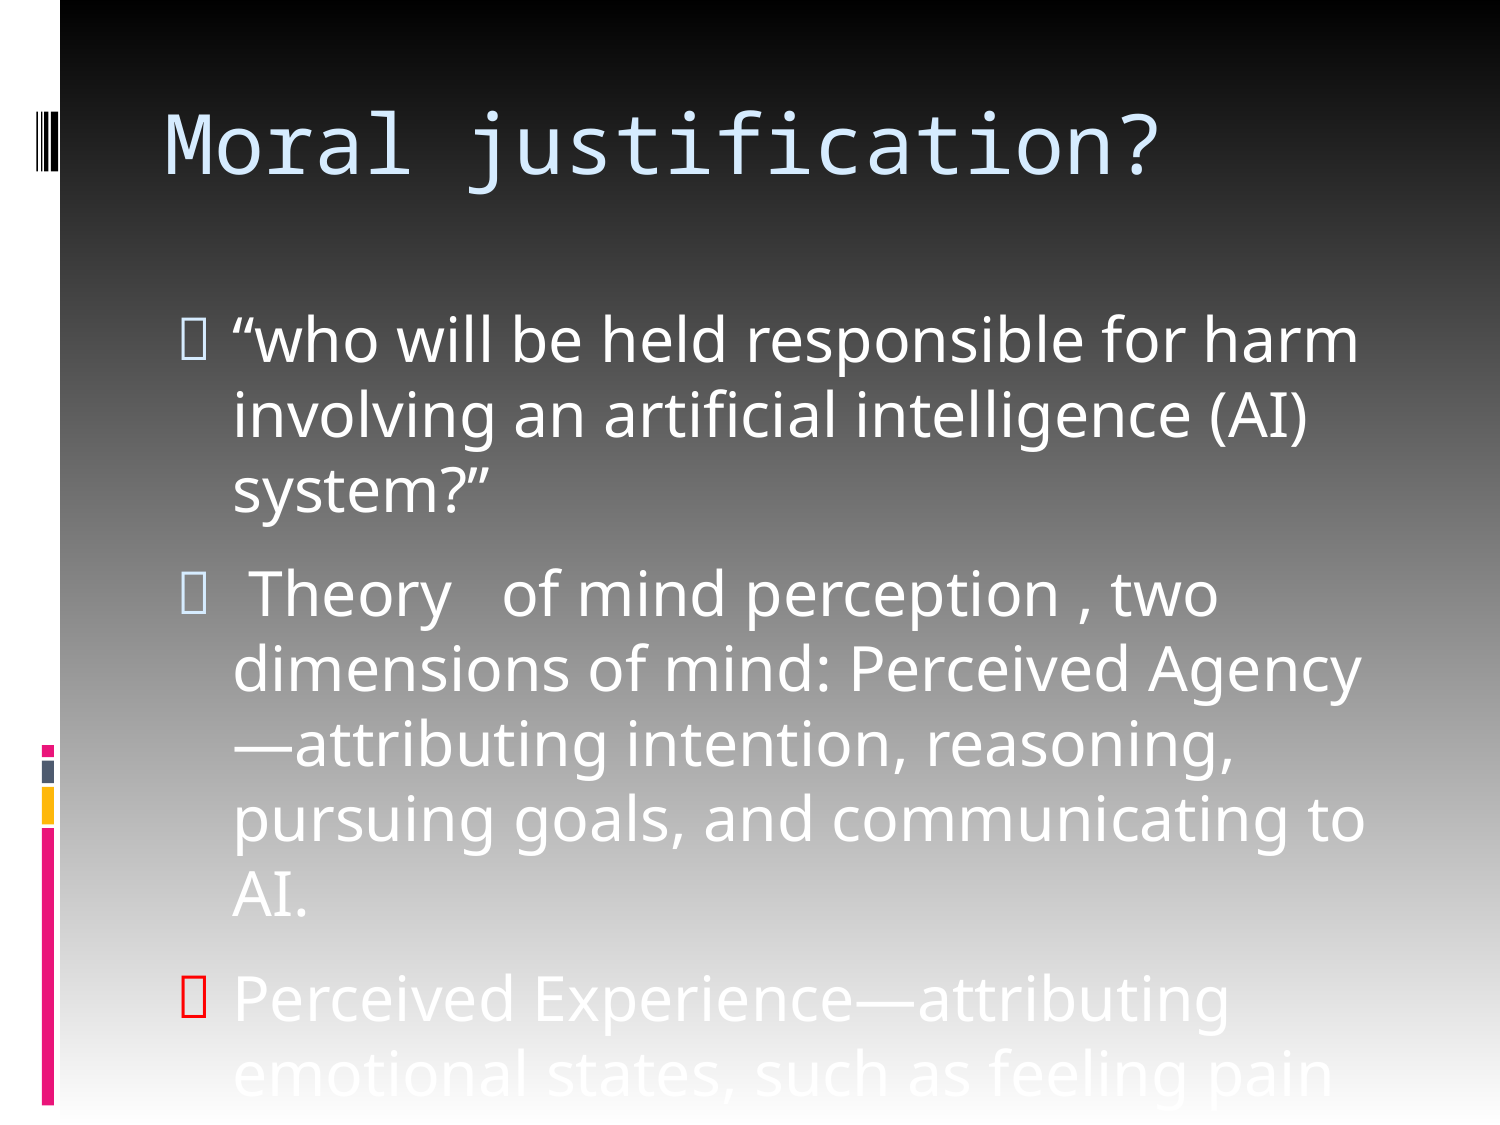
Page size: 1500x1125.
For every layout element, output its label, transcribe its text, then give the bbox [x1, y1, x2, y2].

title Moral justification? [150, 83, 1425, 234]
list “who will be held responsible for harm involving an artificial intelligence (AI) system?” Theory of mind perception , two dimensions of mind: Perceived Agency—attributing intention, reasoning, pursuing goals, and communicating to AI. Perceived Experience—attributing emotional states, such as feeling pain and pleasure, personality, and consciousness to AI [150, 292, 1425, 1043]
